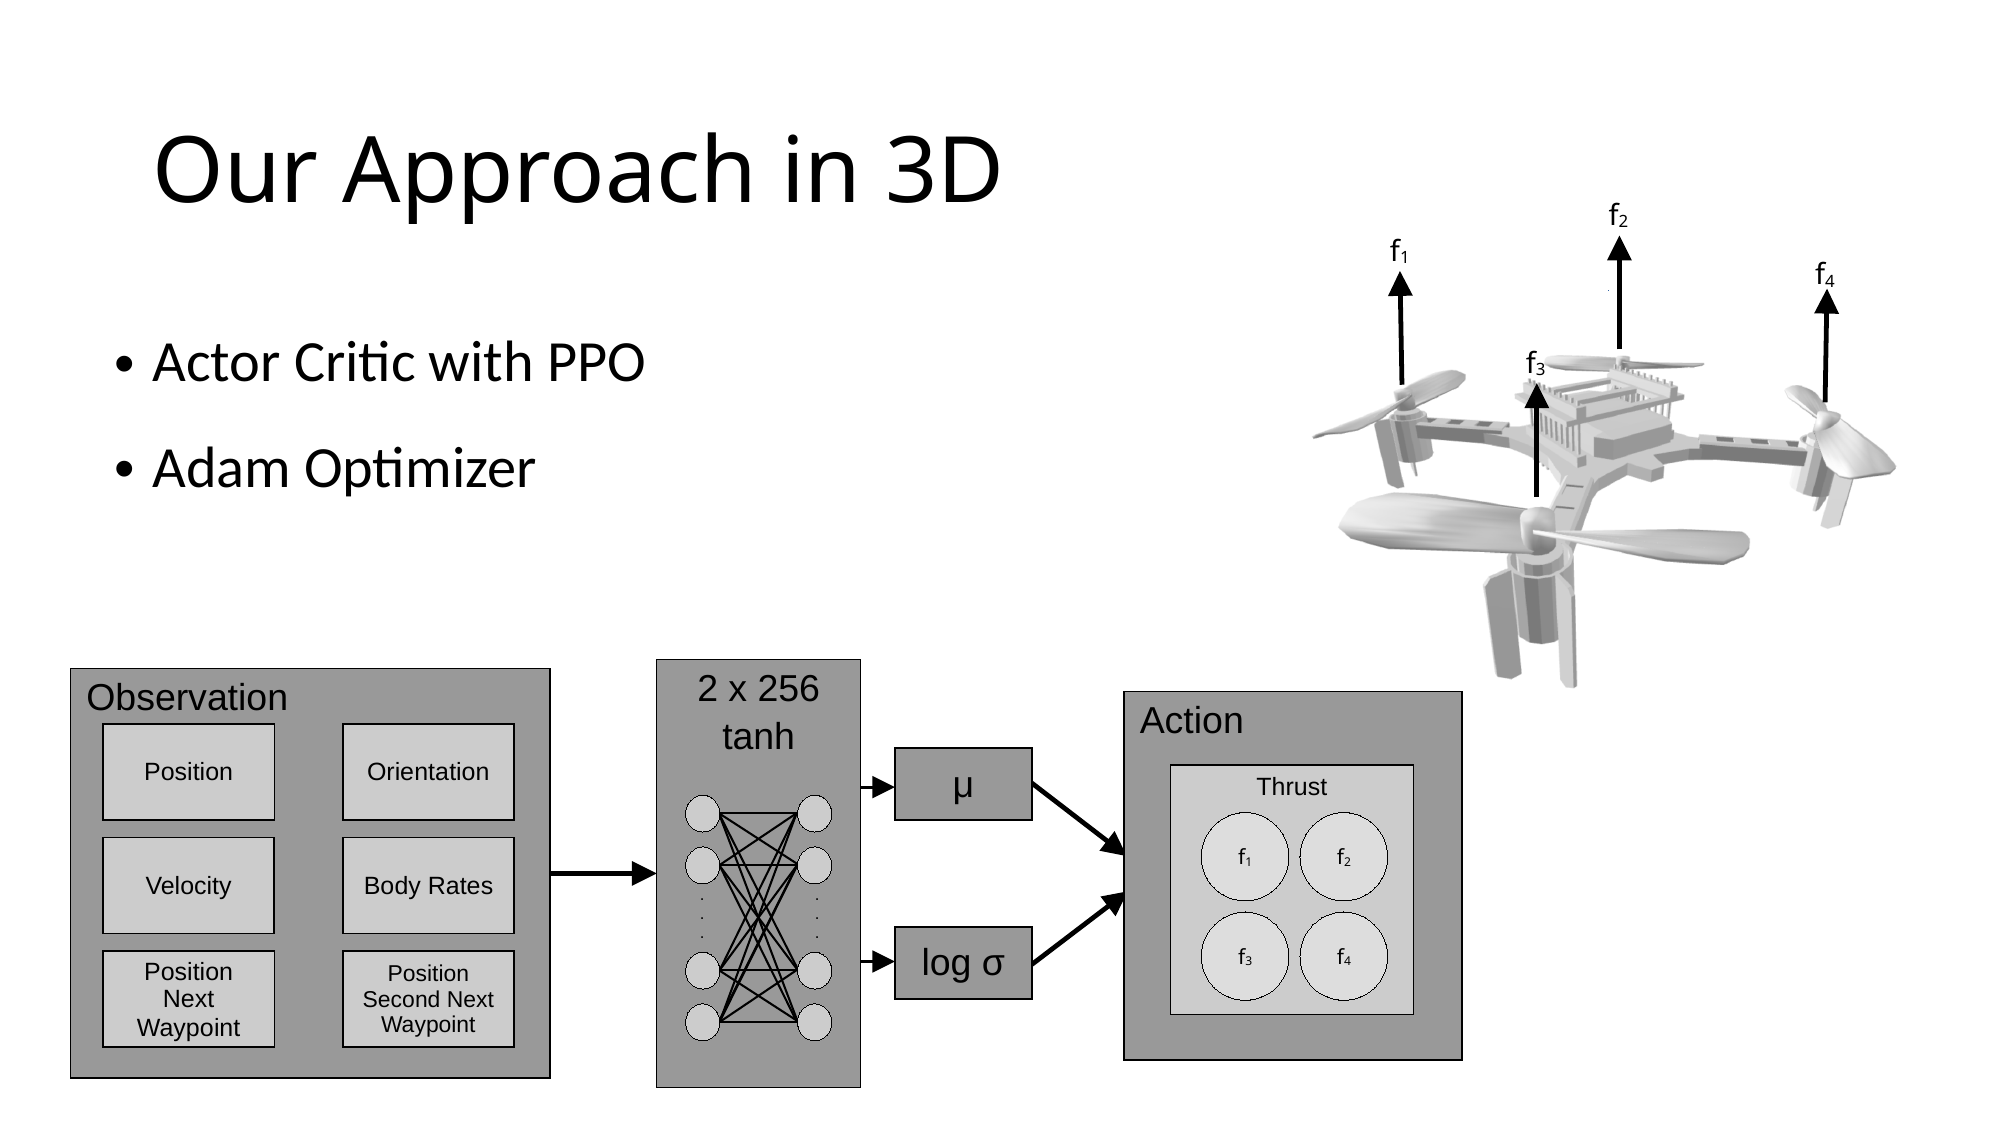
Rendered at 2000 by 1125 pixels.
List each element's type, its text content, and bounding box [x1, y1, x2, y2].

text_box [685, 952, 720, 990]
text_box [797, 952, 832, 990]
picture [1279, 290, 1938, 709]
text_box Orientation [342, 723, 515, 820]
text_box f1 [1201, 812, 1289, 901]
text_box Velocity [103, 837, 275, 934]
text_box [685, 1003, 720, 1041]
text_box Action [1124, 691, 1462, 1060]
text_box 2 x 256 tanh [656, 659, 861, 1088]
title Our Approach in 3D [137, 59, 1862, 263]
text_box f2 [1299, 812, 1388, 901]
text_box Body Rates [342, 837, 515, 934]
text_box f3 [1201, 911, 1289, 1001]
text_box [797, 795, 832, 833]
text_box [797, 846, 832, 884]
text_box μ [894, 748, 1032, 820]
text_box Position [103, 723, 275, 820]
text_box Observation [70, 668, 551, 1079]
text_box [685, 846, 720, 884]
text_box f4 [1299, 911, 1388, 1001]
text_box Position Next Waypoint [103, 951, 275, 1048]
text_box [797, 1003, 832, 1041]
list Actor Critic with PPO Adam Optimizer [99, 263, 1900, 575]
text_box Thrust [1170, 764, 1414, 1015]
text_box log σ [894, 926, 1032, 999]
text_box Position Second Next Waypoint [342, 951, 515, 1048]
text_box [685, 795, 720, 833]
